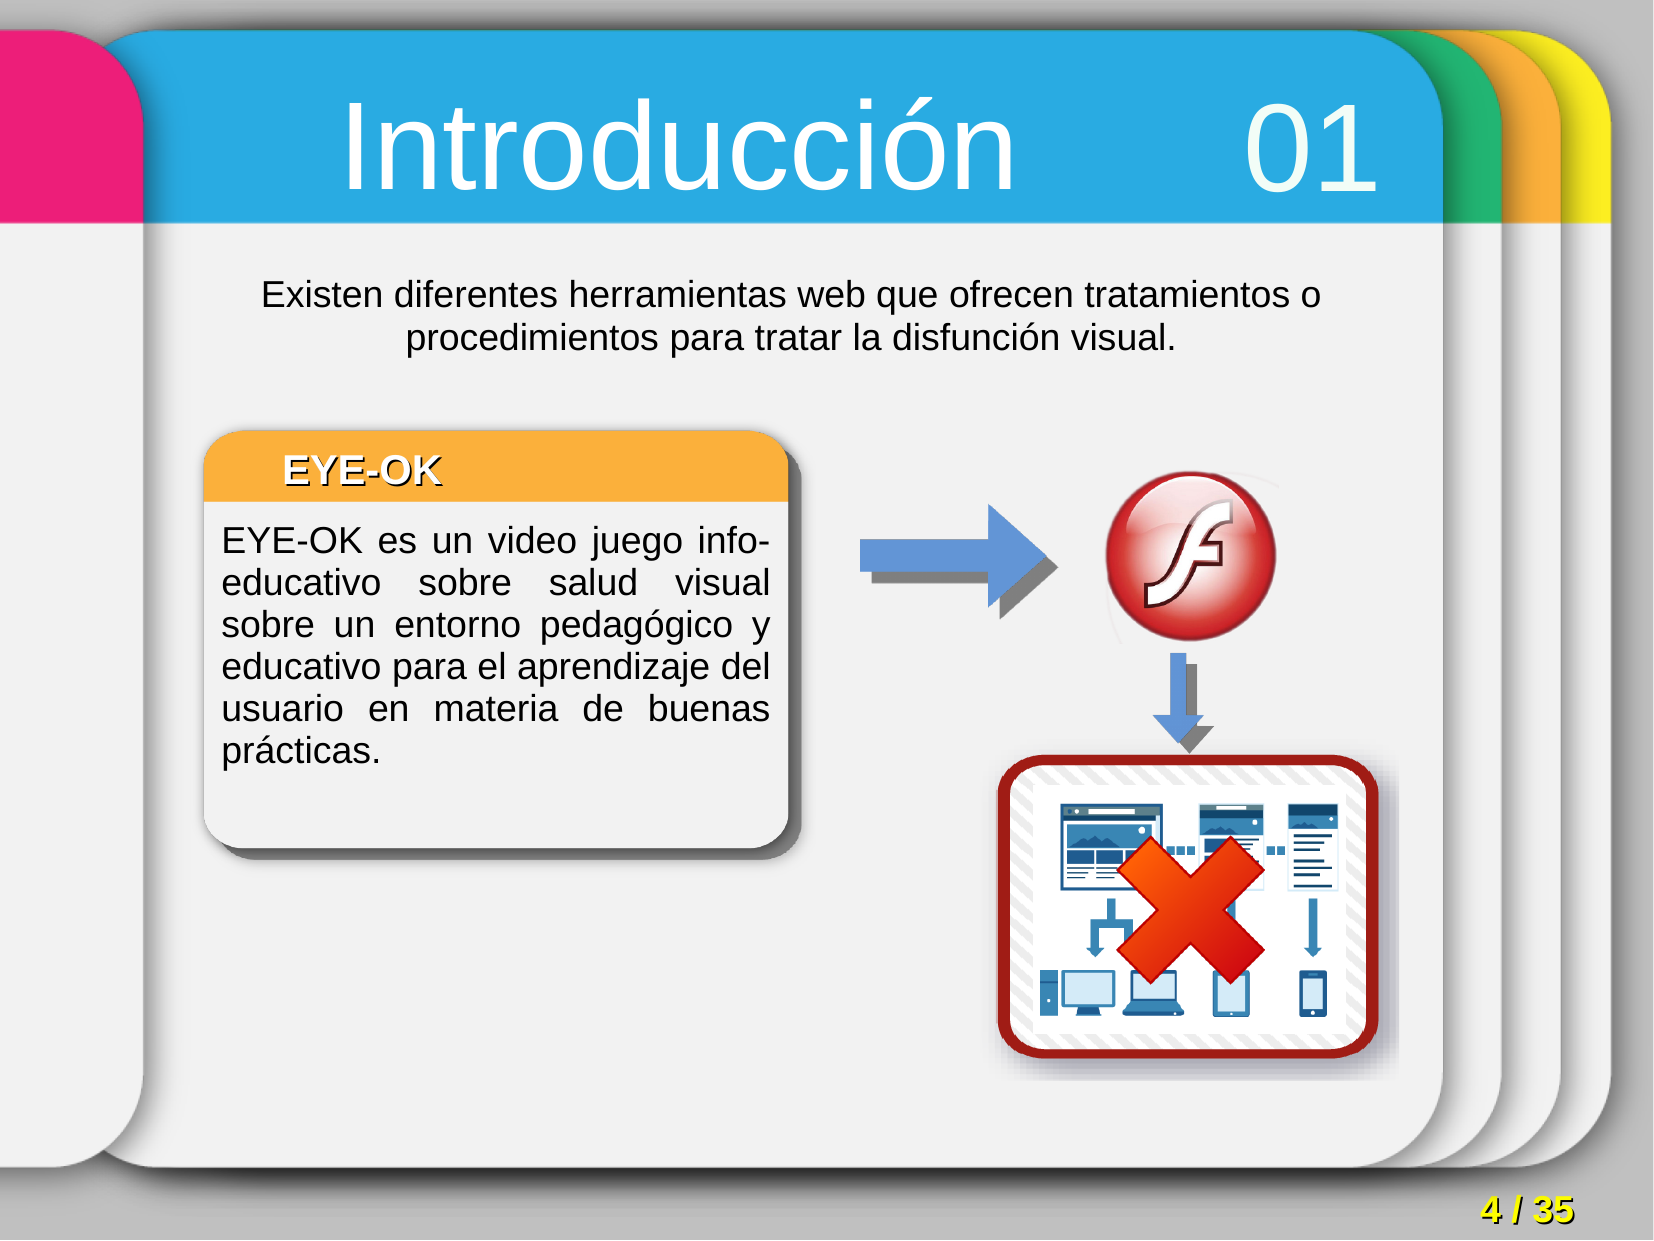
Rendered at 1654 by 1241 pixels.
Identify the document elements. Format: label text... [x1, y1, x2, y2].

picture [0, 0, 1654, 1241]
title EYE-OK [282, 437, 443, 503]
text_box EYE-OK es un video juego info-educativo sobre salud visual sobre un entorno pedagógico y educativo para el aprendizaje del usuario en materia de buenas prácticas. [206, 511, 786, 779]
text_box 01 [1228, 58, 1404, 225]
text_box Existen diferentes herramientas web que ofrecen tratamientos o procedimientos para tratar la disfunción visual. [165, 266, 1418, 366]
title Introducción [118, 59, 1241, 235]
